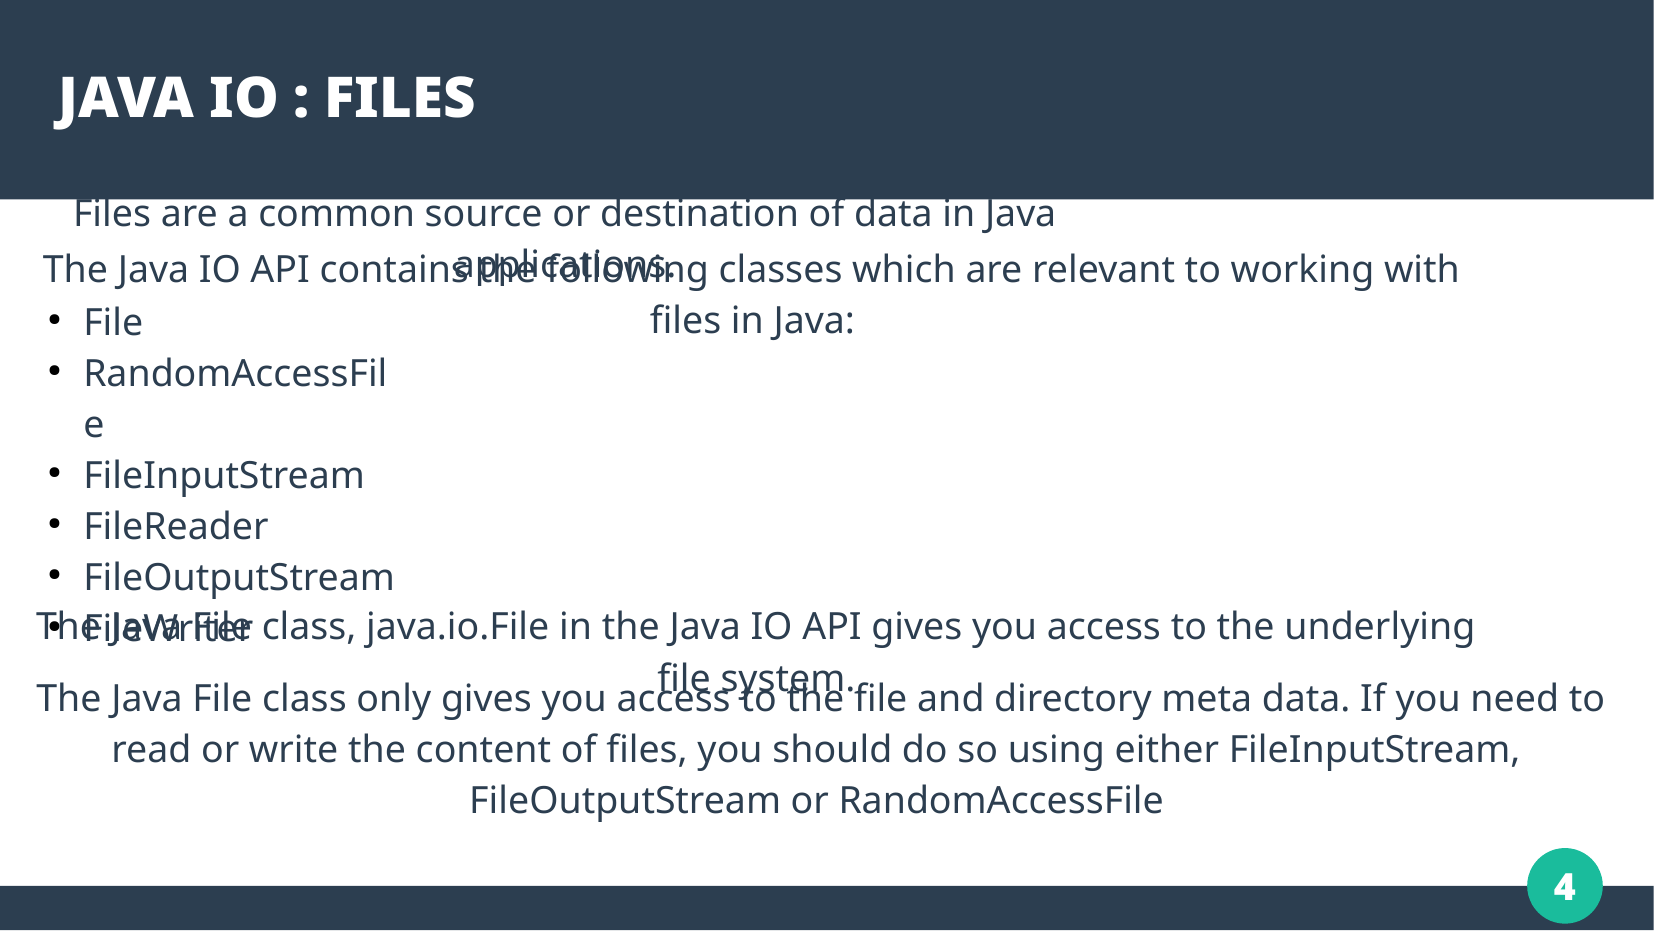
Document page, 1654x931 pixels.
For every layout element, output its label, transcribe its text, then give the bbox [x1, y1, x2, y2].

text_box The Java File class, java.io.File in the Java IO API gives you access to the underlying file system. [7, 620, 1506, 670]
text_box The Java File class only gives you access to the file and directory meta data. If you need to read or write the content of files, you should do so using either FileInputStream, FileOutputStream or RandomAccessFile [0, 670, 1634, 827]
title JAVA IO : FILES [59, 37, 1595, 155]
text_box The Java IO API contains the following classes which are relevant to working with files in Java: [8, 262, 1497, 325]
text_box File RandomAccessFile FileInputStream FileReader FileOutputStream FileWriter [33, 324, 414, 620]
text_box Files are a common source or destination of data in Java applications. [8, 206, 1123, 262]
